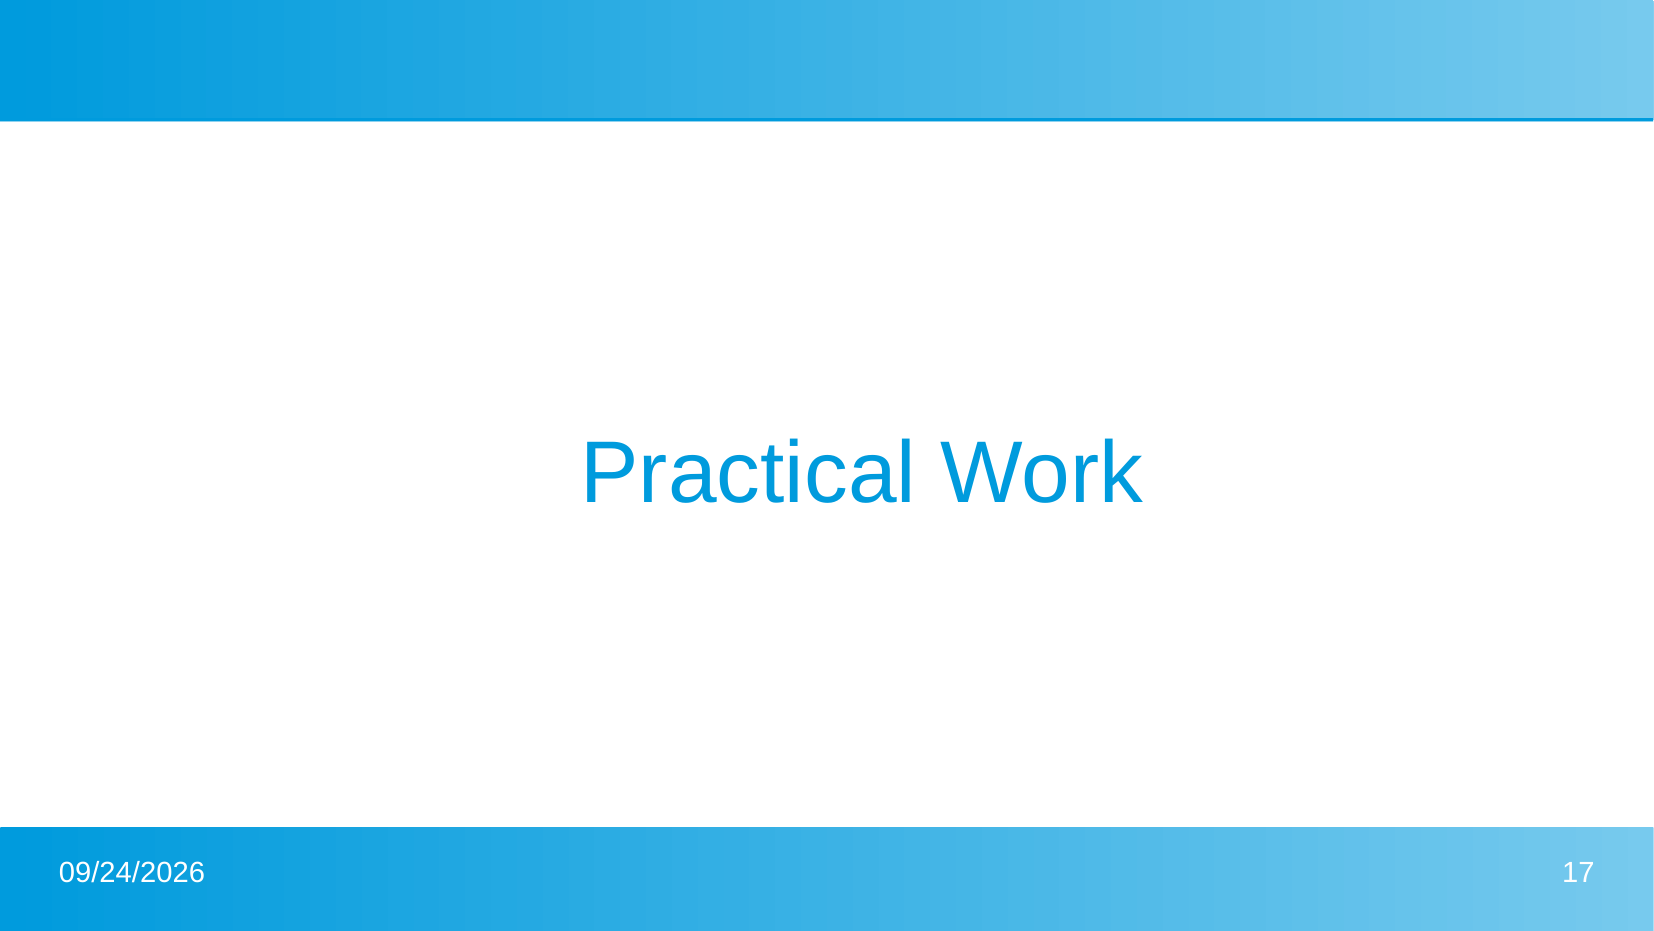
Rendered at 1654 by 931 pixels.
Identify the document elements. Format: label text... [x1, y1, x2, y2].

list Practical Work [59, 177, 1595, 768]
